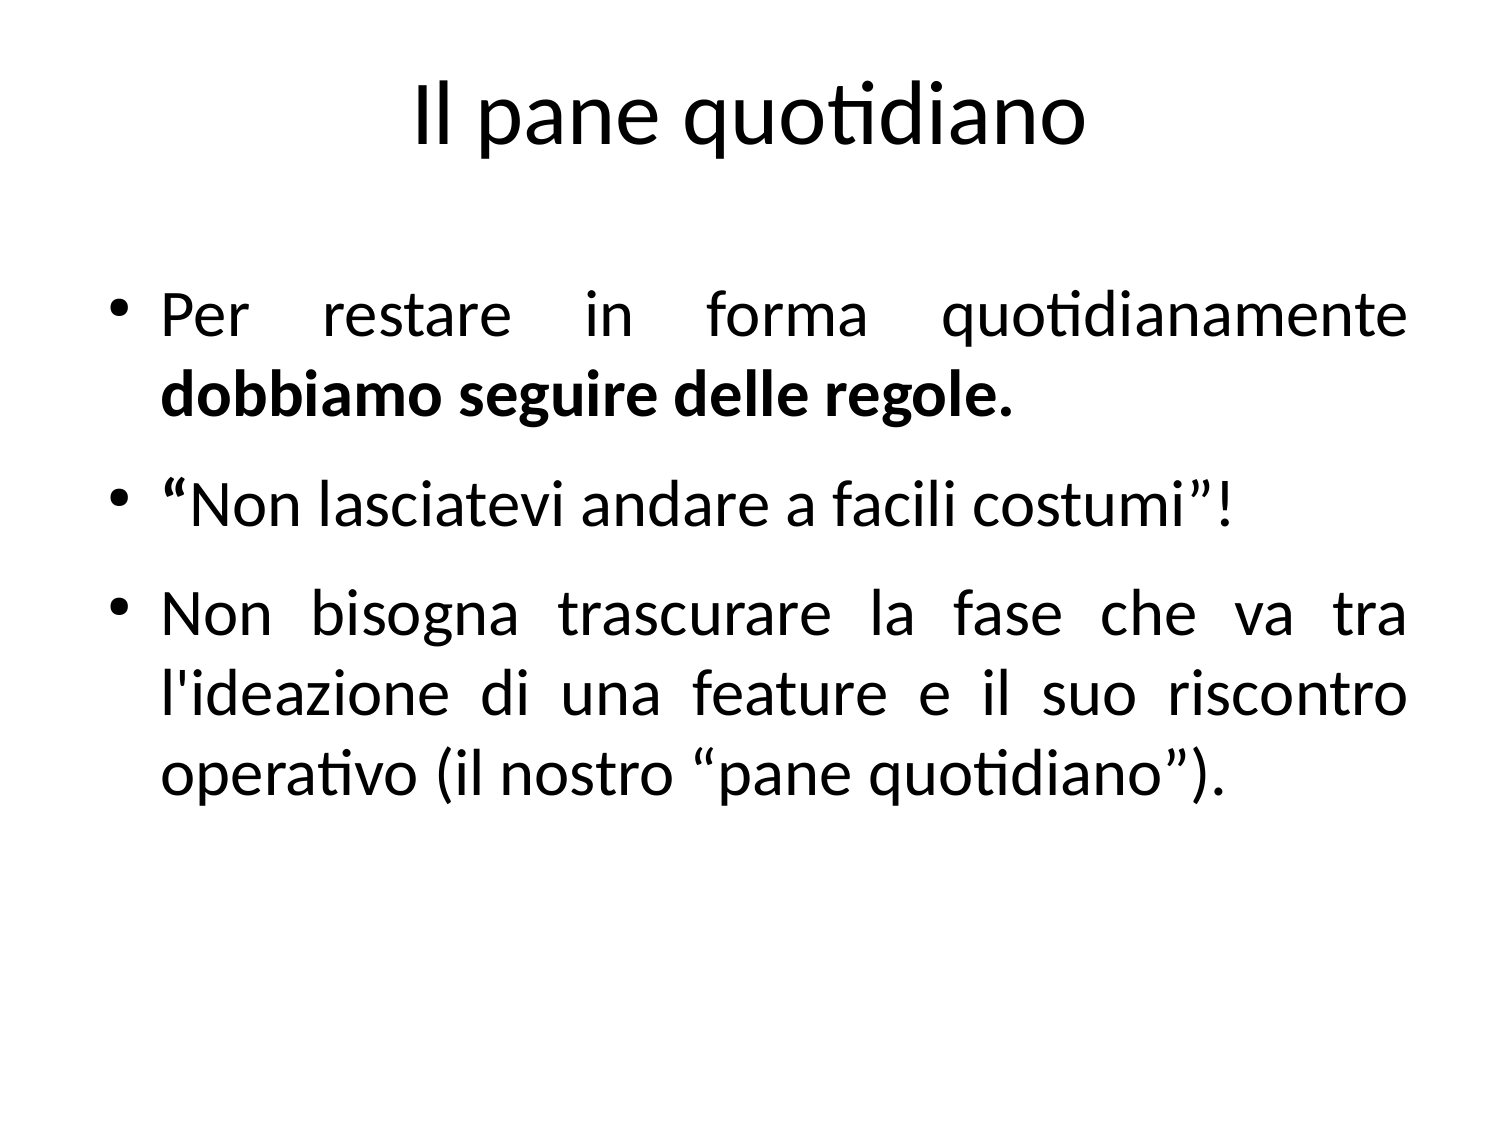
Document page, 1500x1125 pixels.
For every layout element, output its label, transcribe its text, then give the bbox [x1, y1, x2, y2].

list [75, 262, 1426, 1005]
title Il pane quotidiano [75, 45, 1425, 233]
